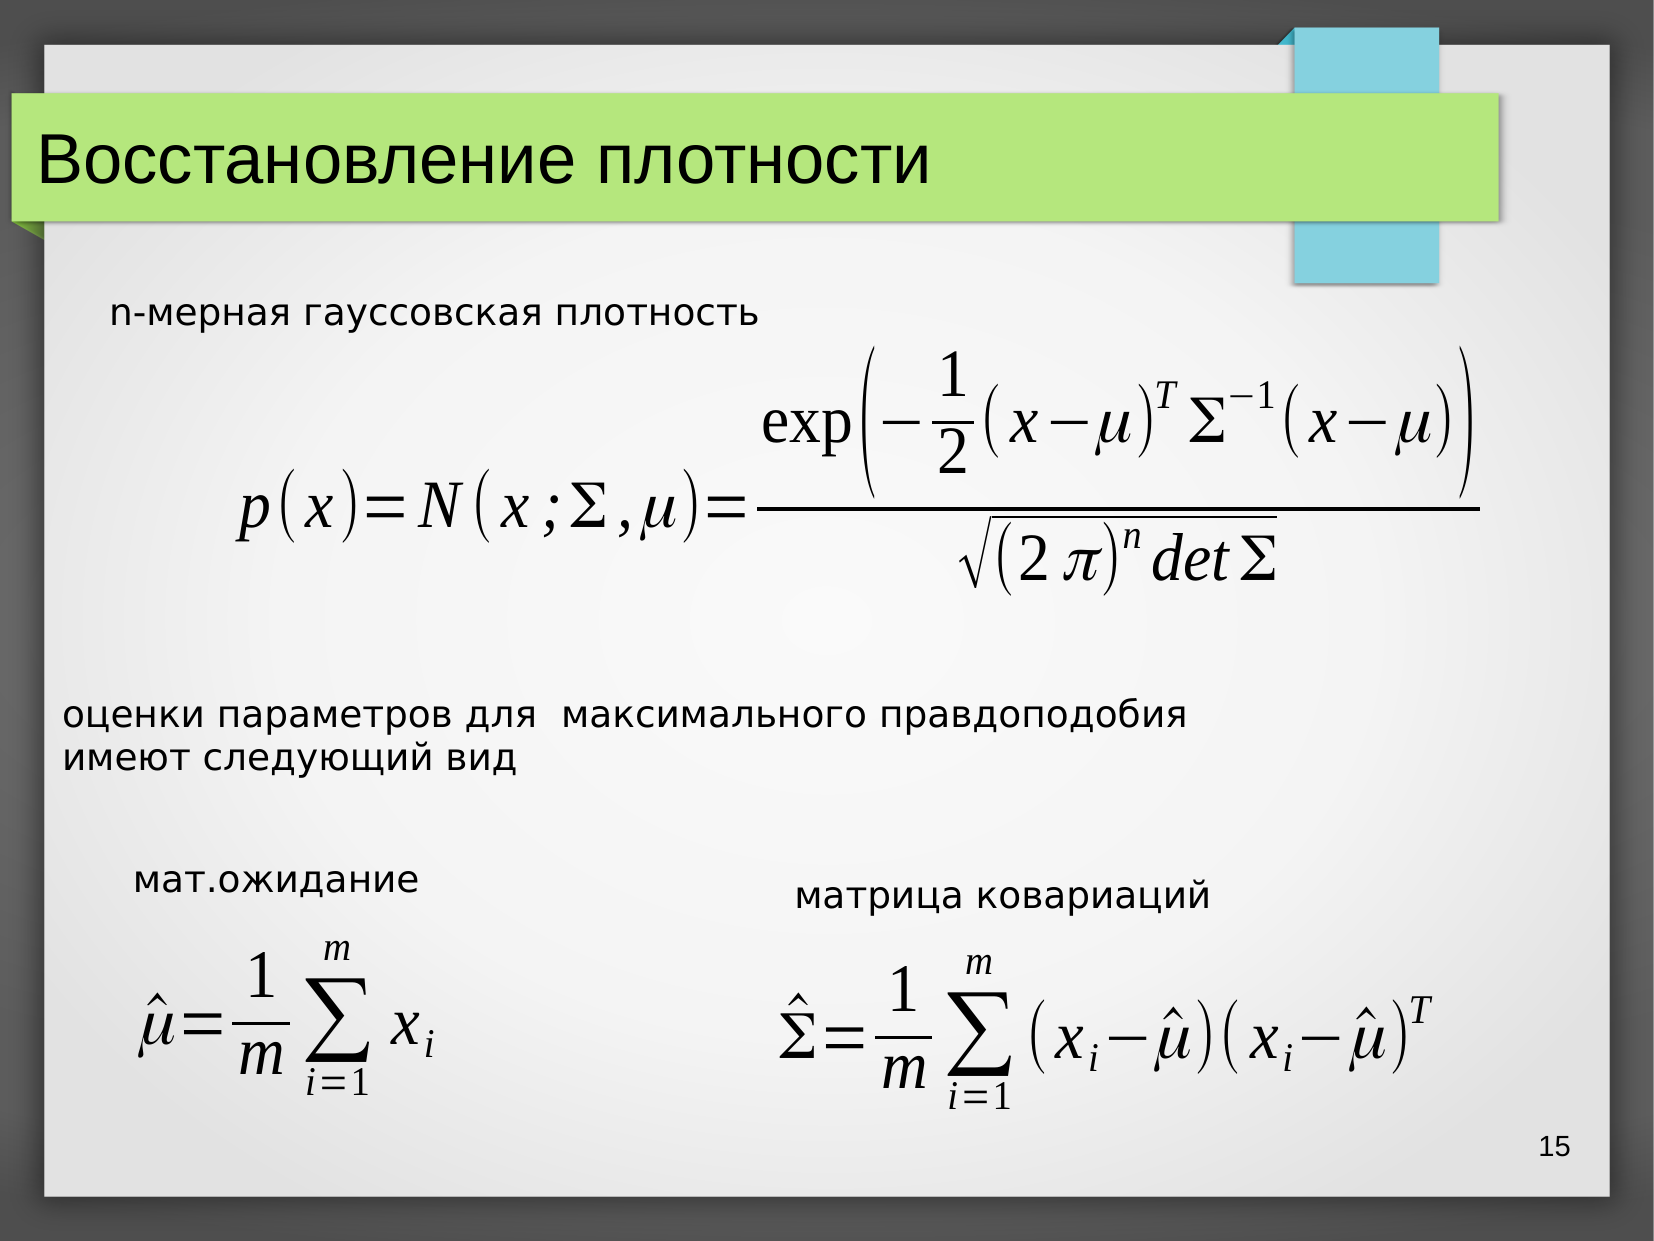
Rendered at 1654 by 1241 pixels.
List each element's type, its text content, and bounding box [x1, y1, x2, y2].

picture [0, 0, 1654, 1241]
chart [225, 342, 1489, 603]
text_box оценки параметров для максимального правдоподобия имеют следующий вид [47, 685, 1595, 831]
text_box n-мерная гауссовская плотность [94, 283, 815, 342]
text_box матрица ковариаций [779, 866, 1359, 934]
title Восстановление плотности [35, 118, 1489, 200]
chart [129, 933, 443, 1109]
text_box мат.ожидание [118, 850, 520, 909]
chart [771, 947, 1441, 1123]
